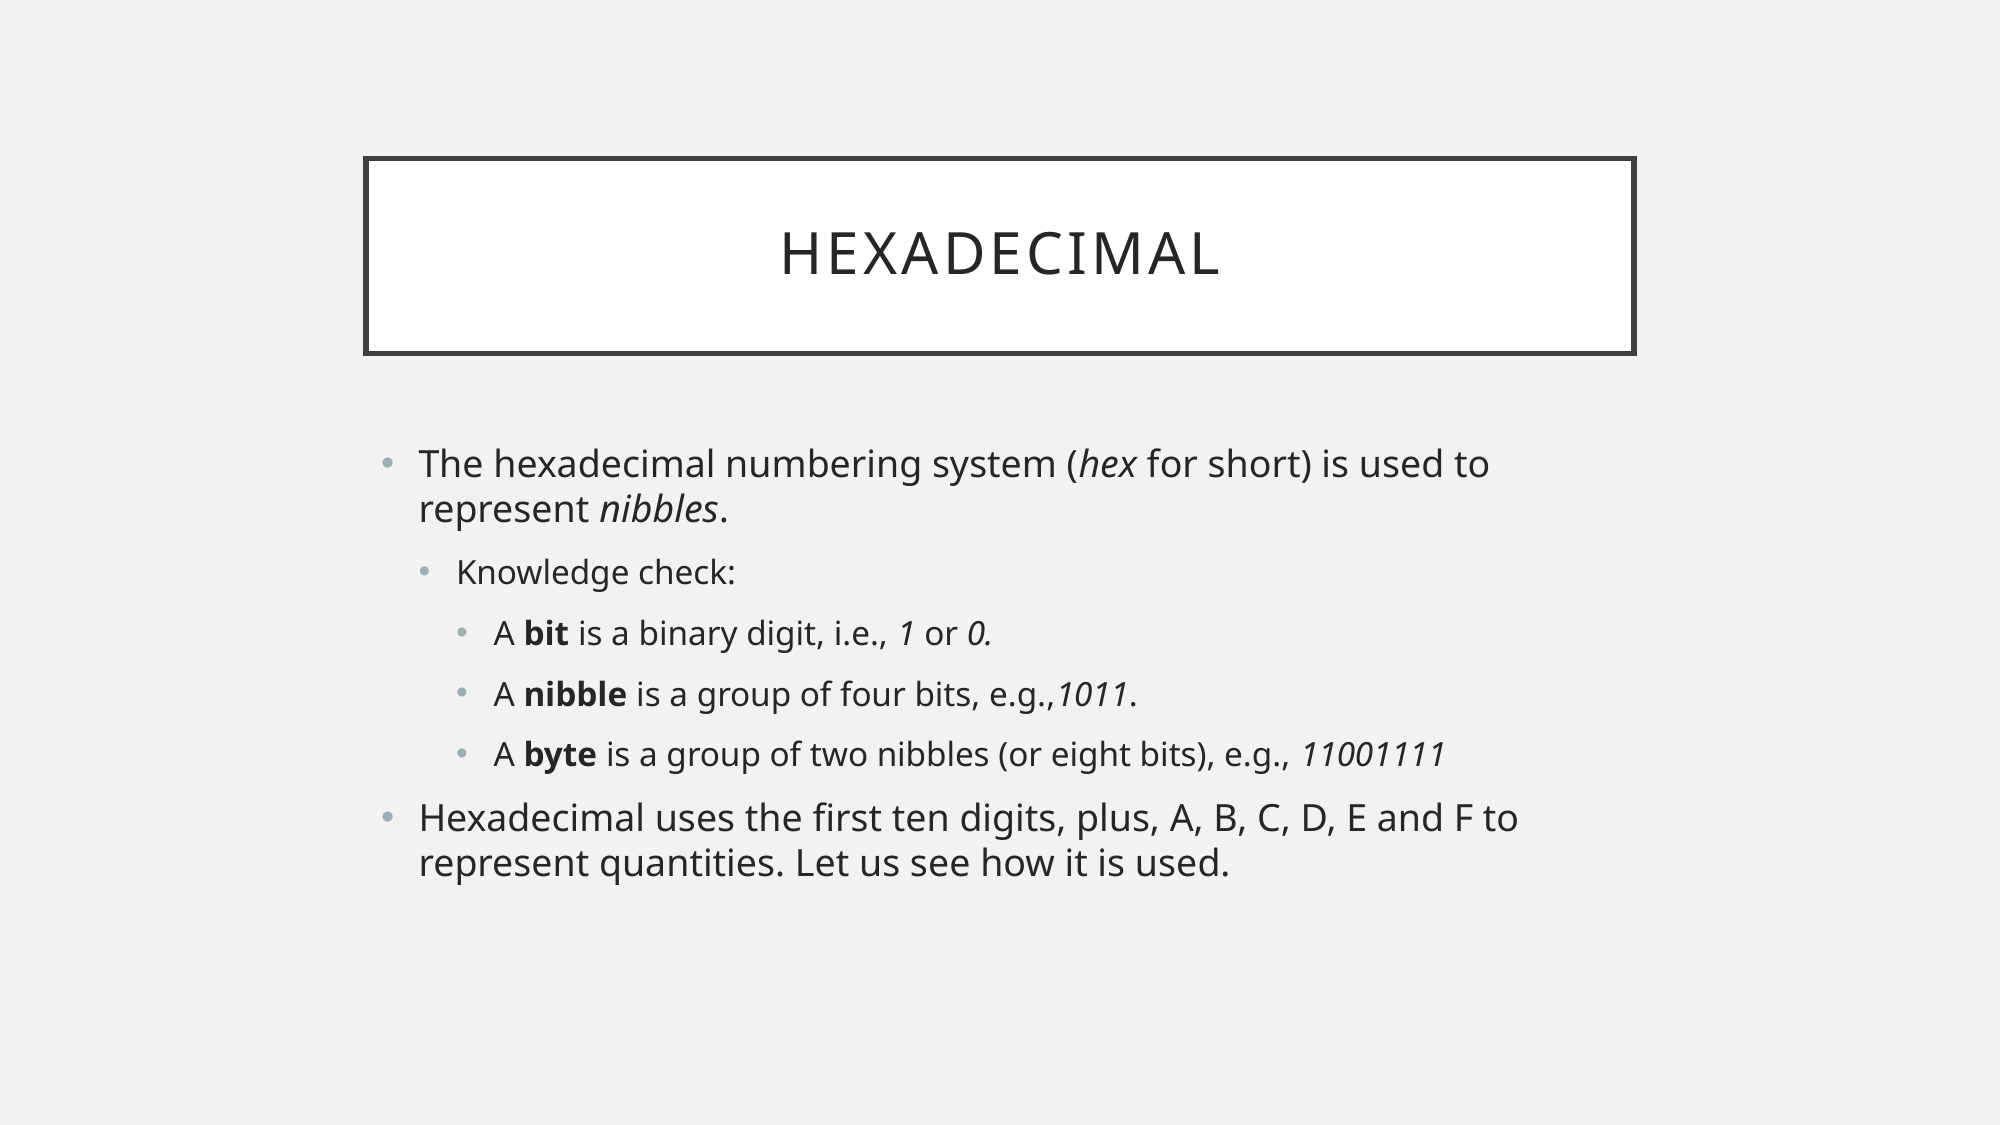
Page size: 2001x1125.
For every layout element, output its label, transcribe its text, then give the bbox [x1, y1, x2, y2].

title Hexadecimal [366, 158, 1634, 354]
list The hexadecimal numbering system (hex for short) is used to represent nibbles. Knowledge check: A bit is a binary digit, i.e., 1 or 0. A nibble is a group of four bits, e.g.,1011. A byte is a group of two nibbles (or eight bits), e.g., 11001111 Hexadecimal uses the first ten digits, plus, A, B, C, D, E and F to represent quantities. Let us see how it is used. [366, 432, 1634, 942]
